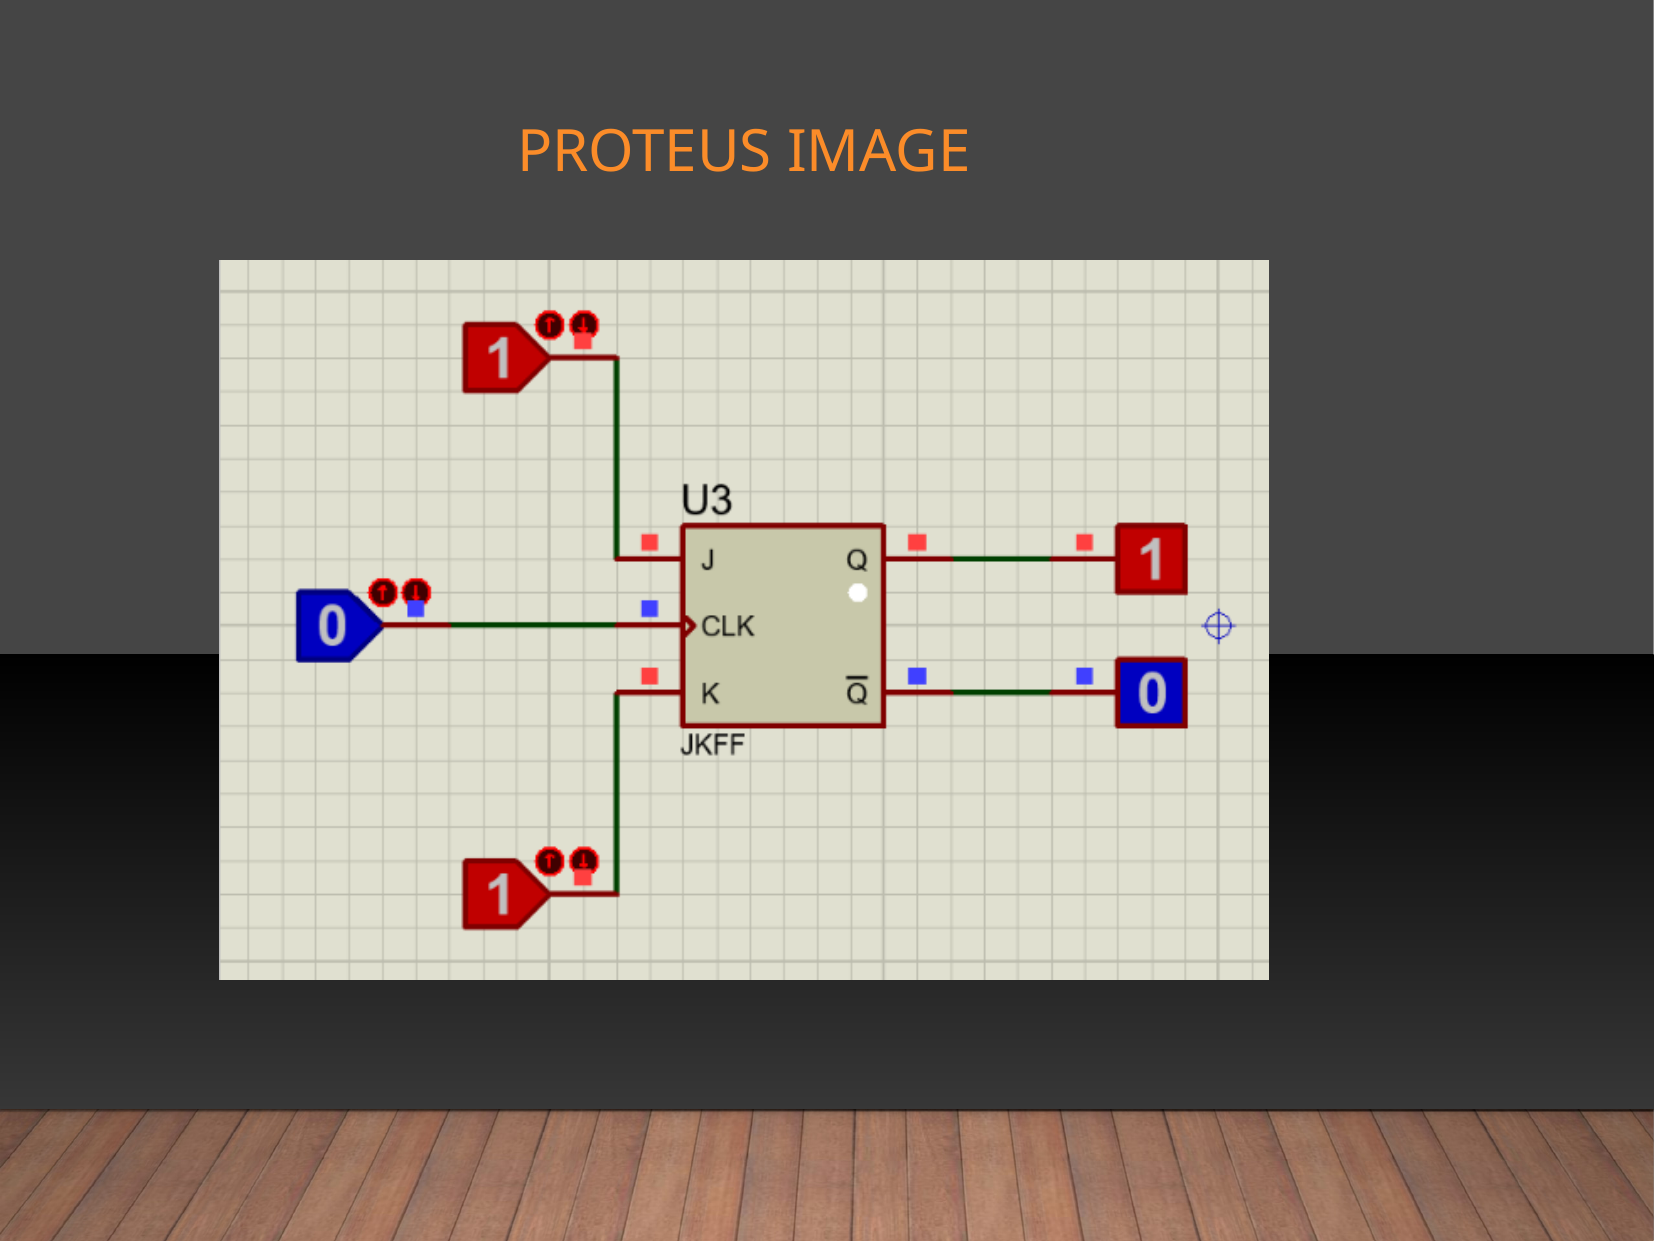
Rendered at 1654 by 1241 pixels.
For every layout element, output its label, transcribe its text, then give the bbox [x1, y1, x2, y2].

title Proteus Image [0, 49, 1489, 257]
picture [219, 260, 1269, 980]
